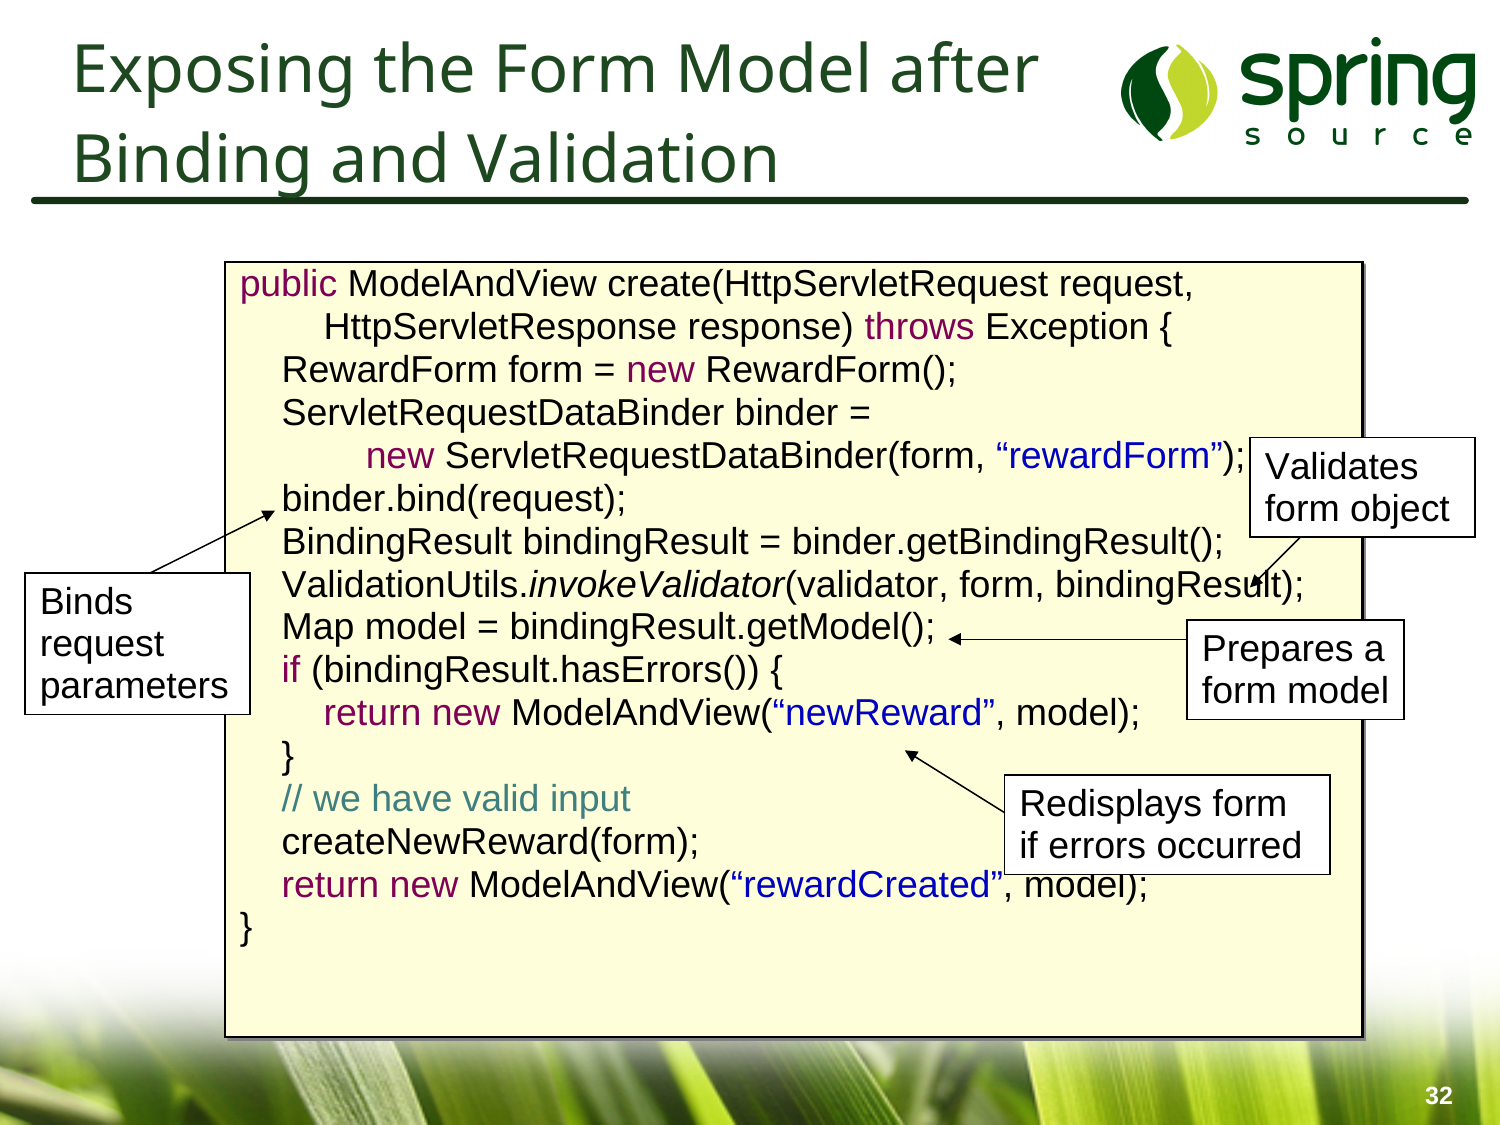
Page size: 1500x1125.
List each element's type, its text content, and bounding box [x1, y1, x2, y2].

text_box Binds request parameters [24, 573, 251, 715]
text_box Redisplays form if errors occurred [1004, 775, 1330, 875]
text_box Validates form object [1250, 437, 1476, 537]
picture [0, 944, 1500, 1125]
title Exposing the Form Model after Binding and Validation [56, 13, 1089, 191]
text_box public ModelAndView create(HttpServletRequest request, HttpServletResponse response) throws Exception { RewardForm form = new RewardForm(); ServletRequestDataBinder binder = new ServletRequestDataBinder(form, “rewardForm”); binder.bind(request); BindingResult bindingResult = binder.getBindingResult(); ValidationUtils.invokeValidator(validator, form, bindingResult); Map model = bindingResult.getModel(); if (bindingResult.hasErrors()) { return new ModelAndView(“newReward”, model); } // we have valid input createNewReward(form); return new ModelAndView(“rewardCreated”, model); } [225, 262, 1363, 1038]
text_box Prepares a form model [1187, 619, 1404, 720]
picture [1121, 37, 1475, 145]
